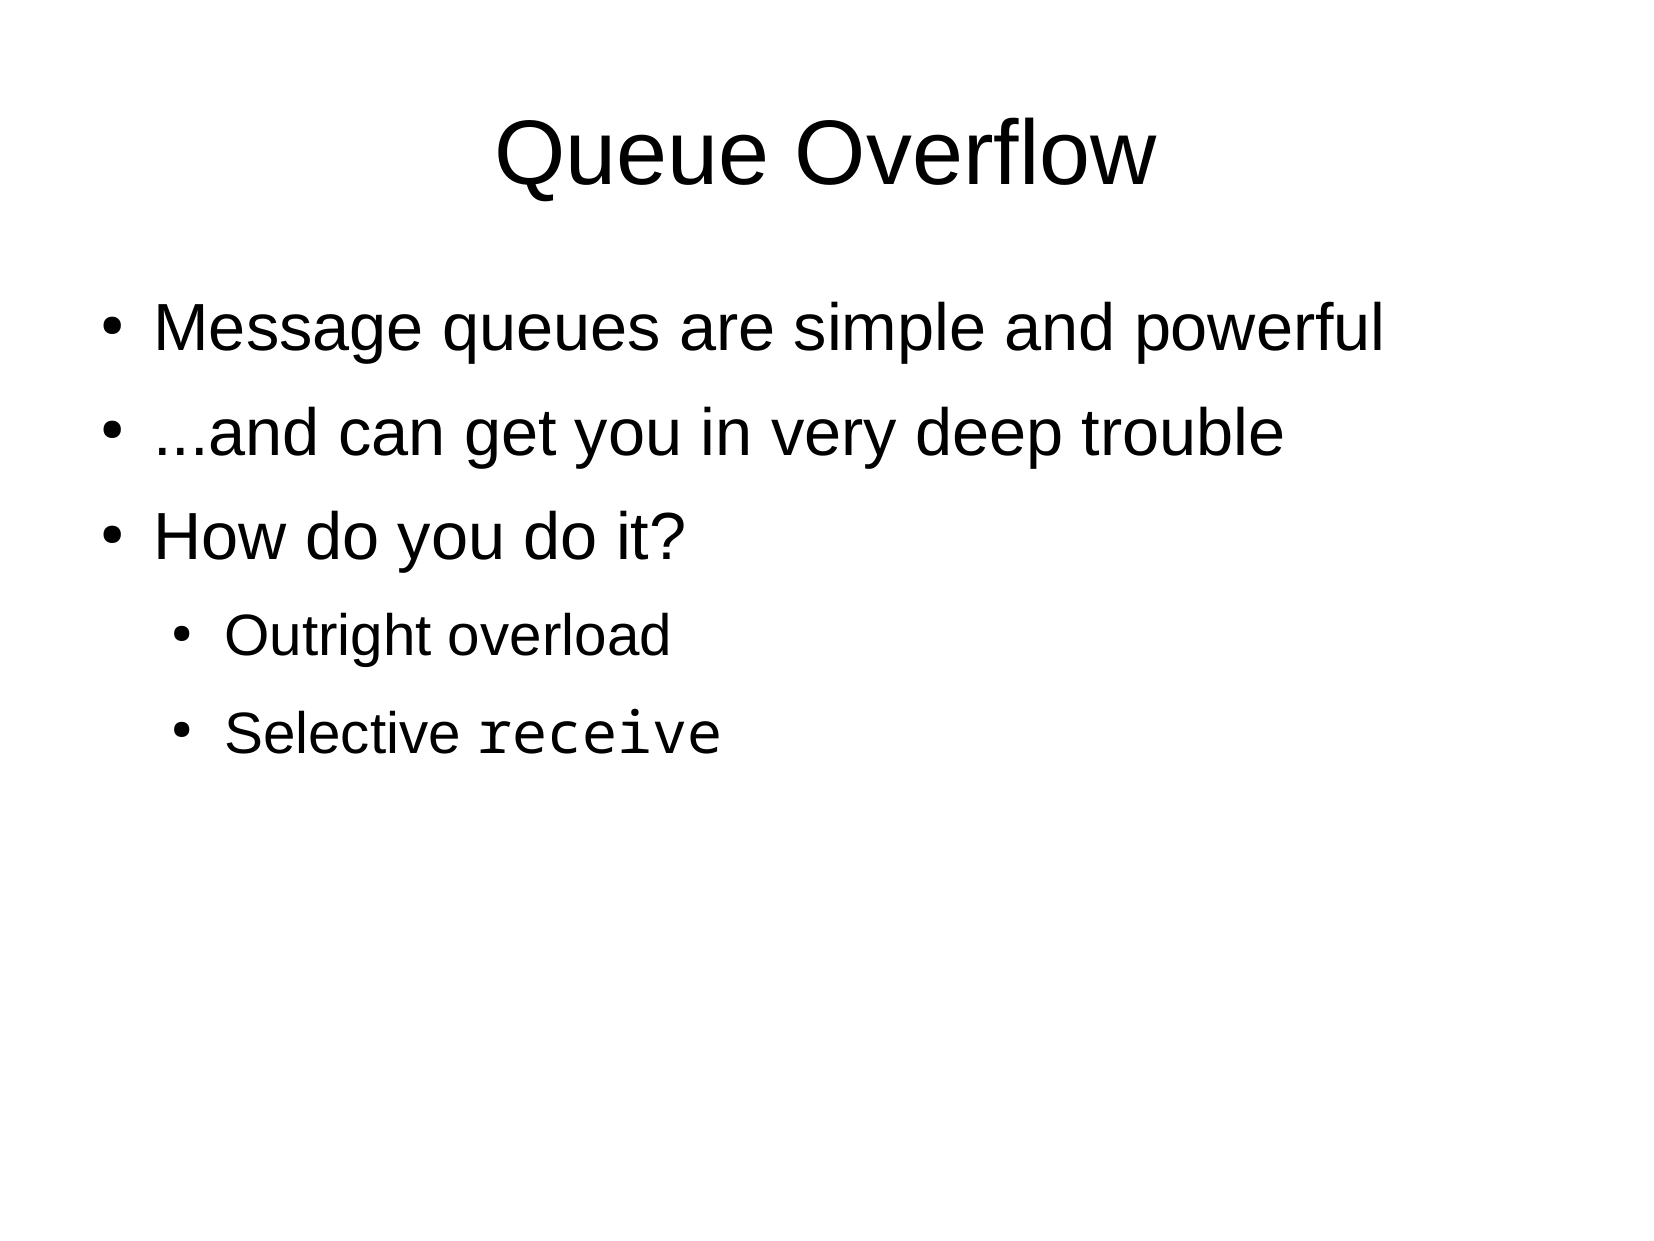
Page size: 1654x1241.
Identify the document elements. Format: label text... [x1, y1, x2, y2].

list Message queues are simple and powerful ...and can get you in very deep trouble How do you do it? Outright overload Selective receive [82, 290, 1571, 1109]
title Queue Overflow [82, 49, 1571, 257]
